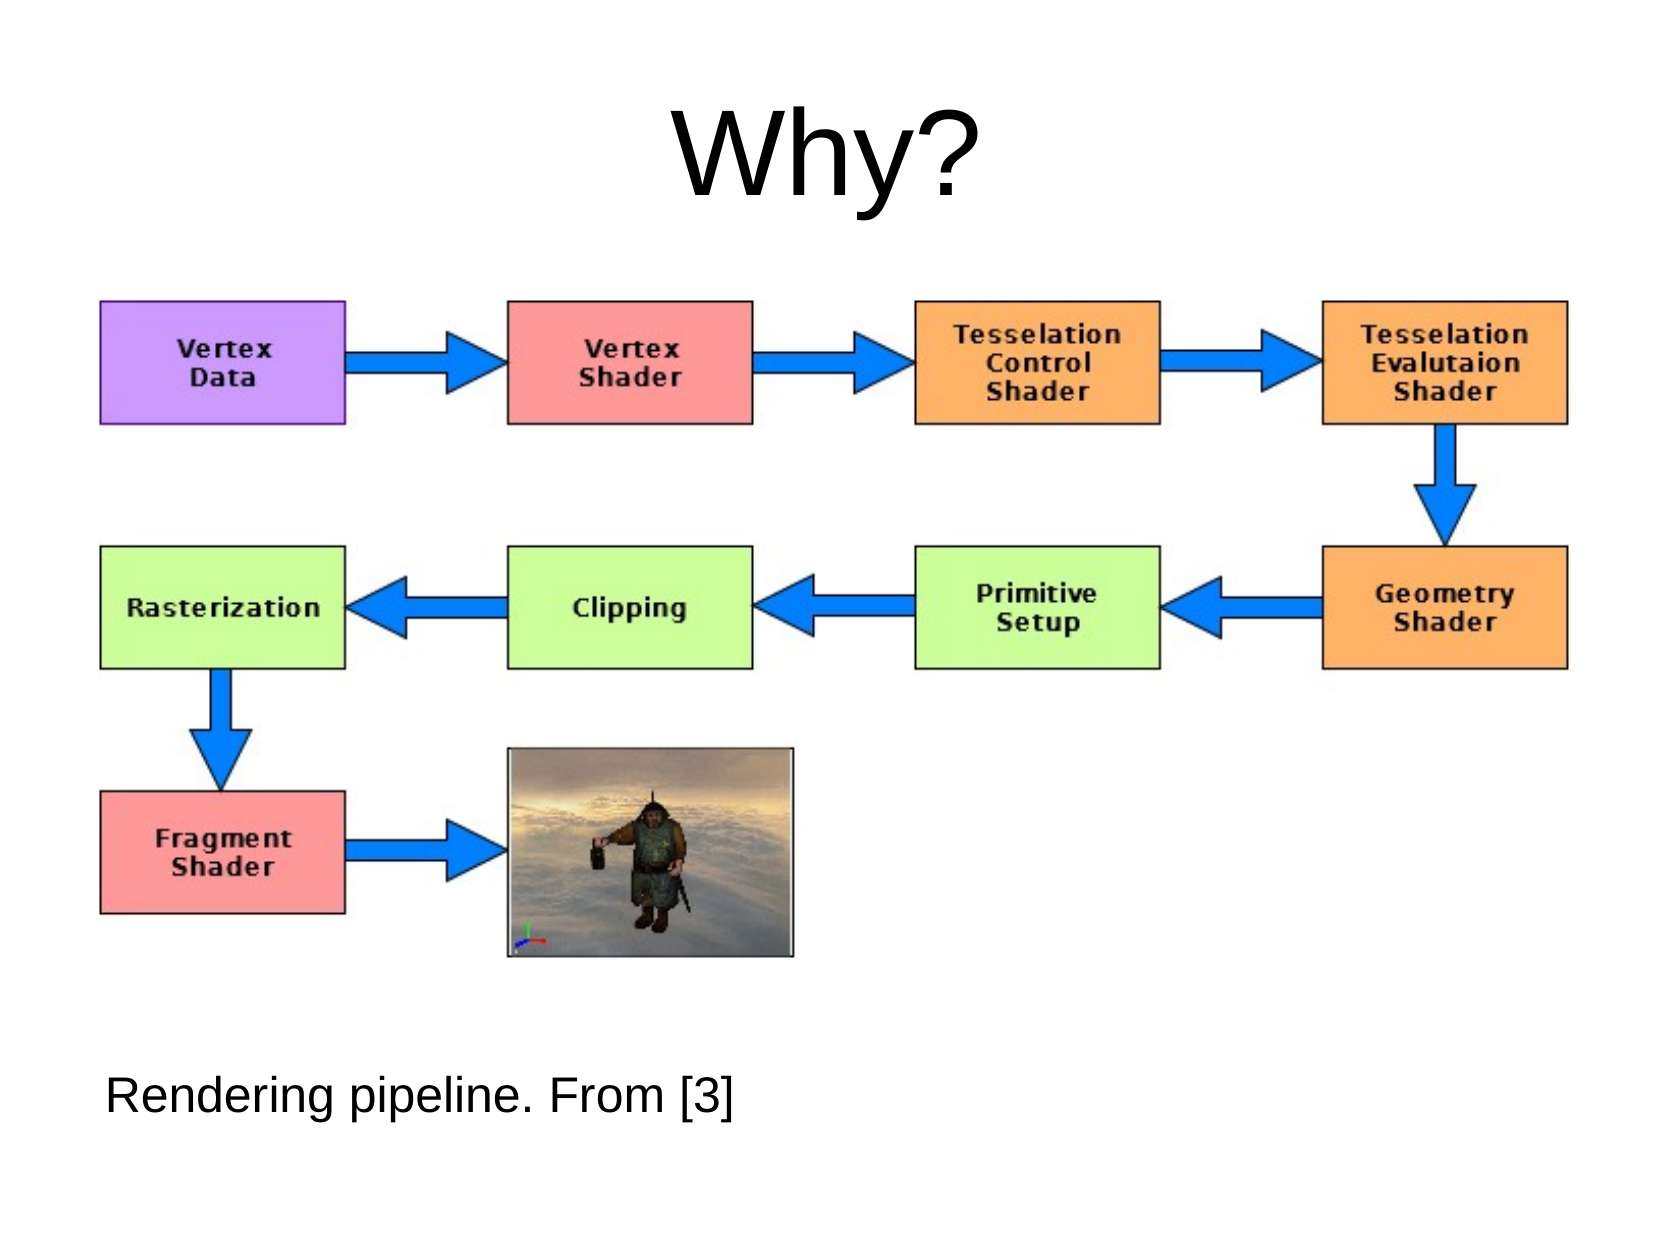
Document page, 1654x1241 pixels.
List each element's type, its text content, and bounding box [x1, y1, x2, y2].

picture [98, 299, 1571, 961]
text_box Rendering pipeline. From [3] [90, 1060, 1138, 1154]
title Why? [82, 49, 1571, 257]
